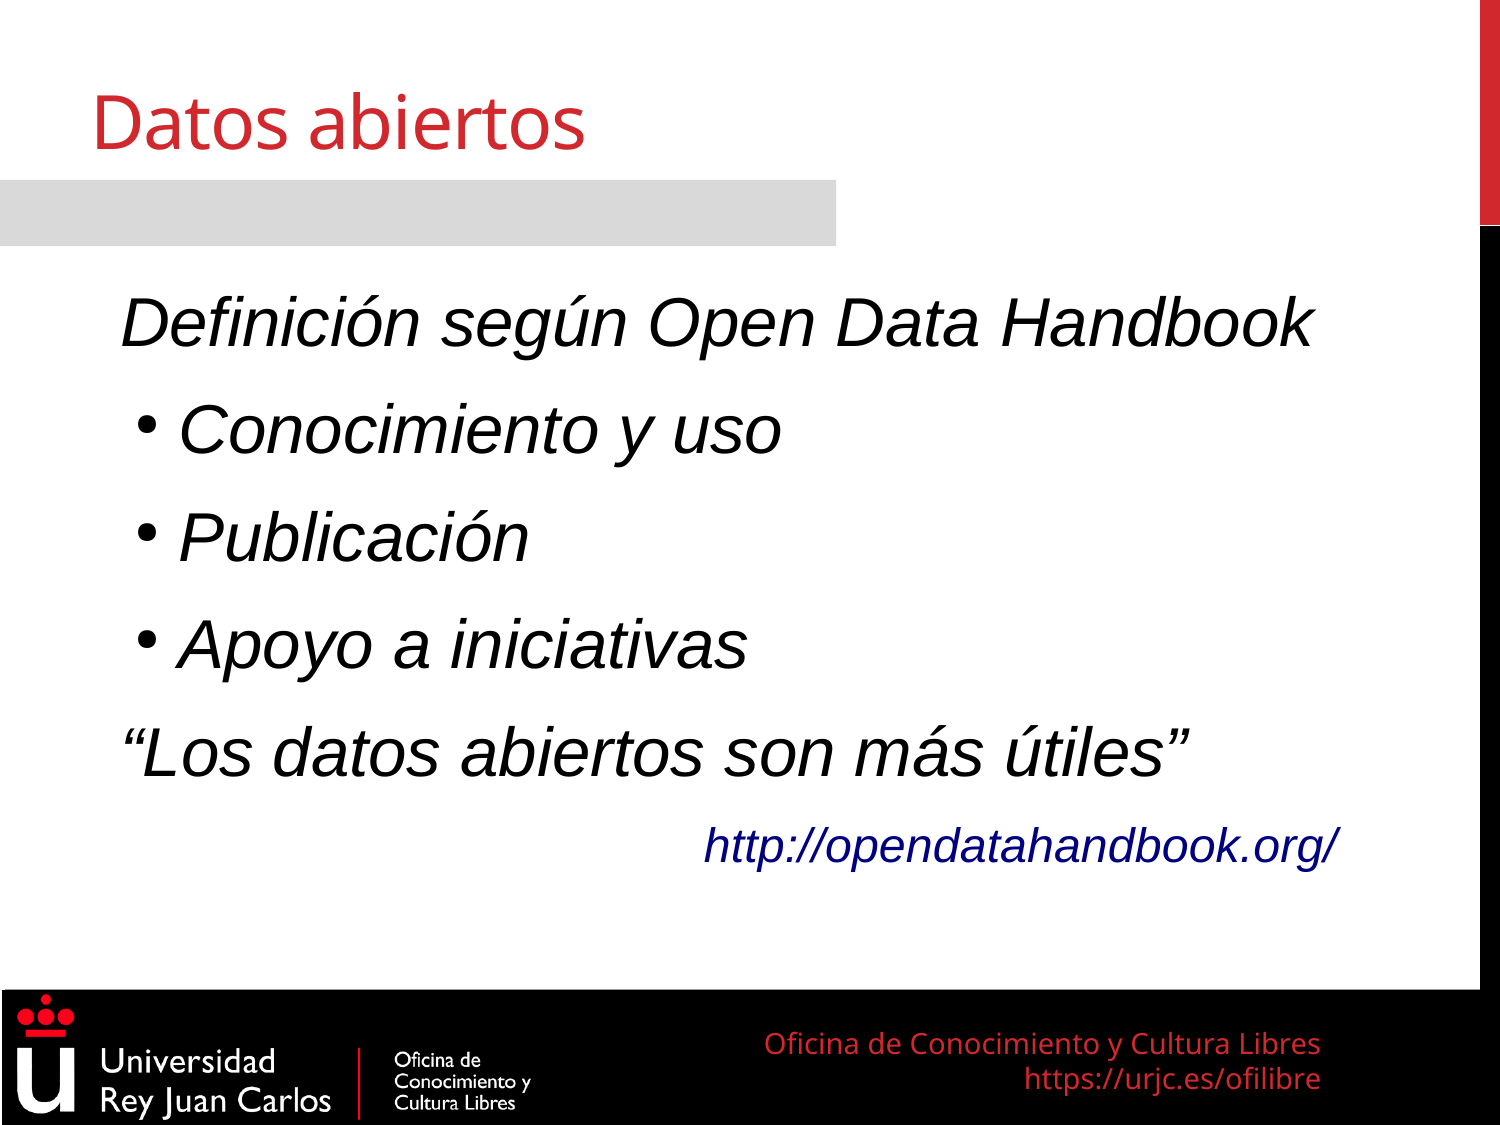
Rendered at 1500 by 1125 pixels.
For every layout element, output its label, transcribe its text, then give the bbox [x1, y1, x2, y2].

picture [17, 994, 531, 1120]
list Definición según Open Data Handbook Conocimiento y uso Publicación Apoyo a iniciativas “Los datos abiertos son más útiles” http://opendatahandbook.org/ [105, 270, 1351, 961]
title [75, 15, 1425, 172]
text_box Datos abiertos [0, 24, 1326, 172]
